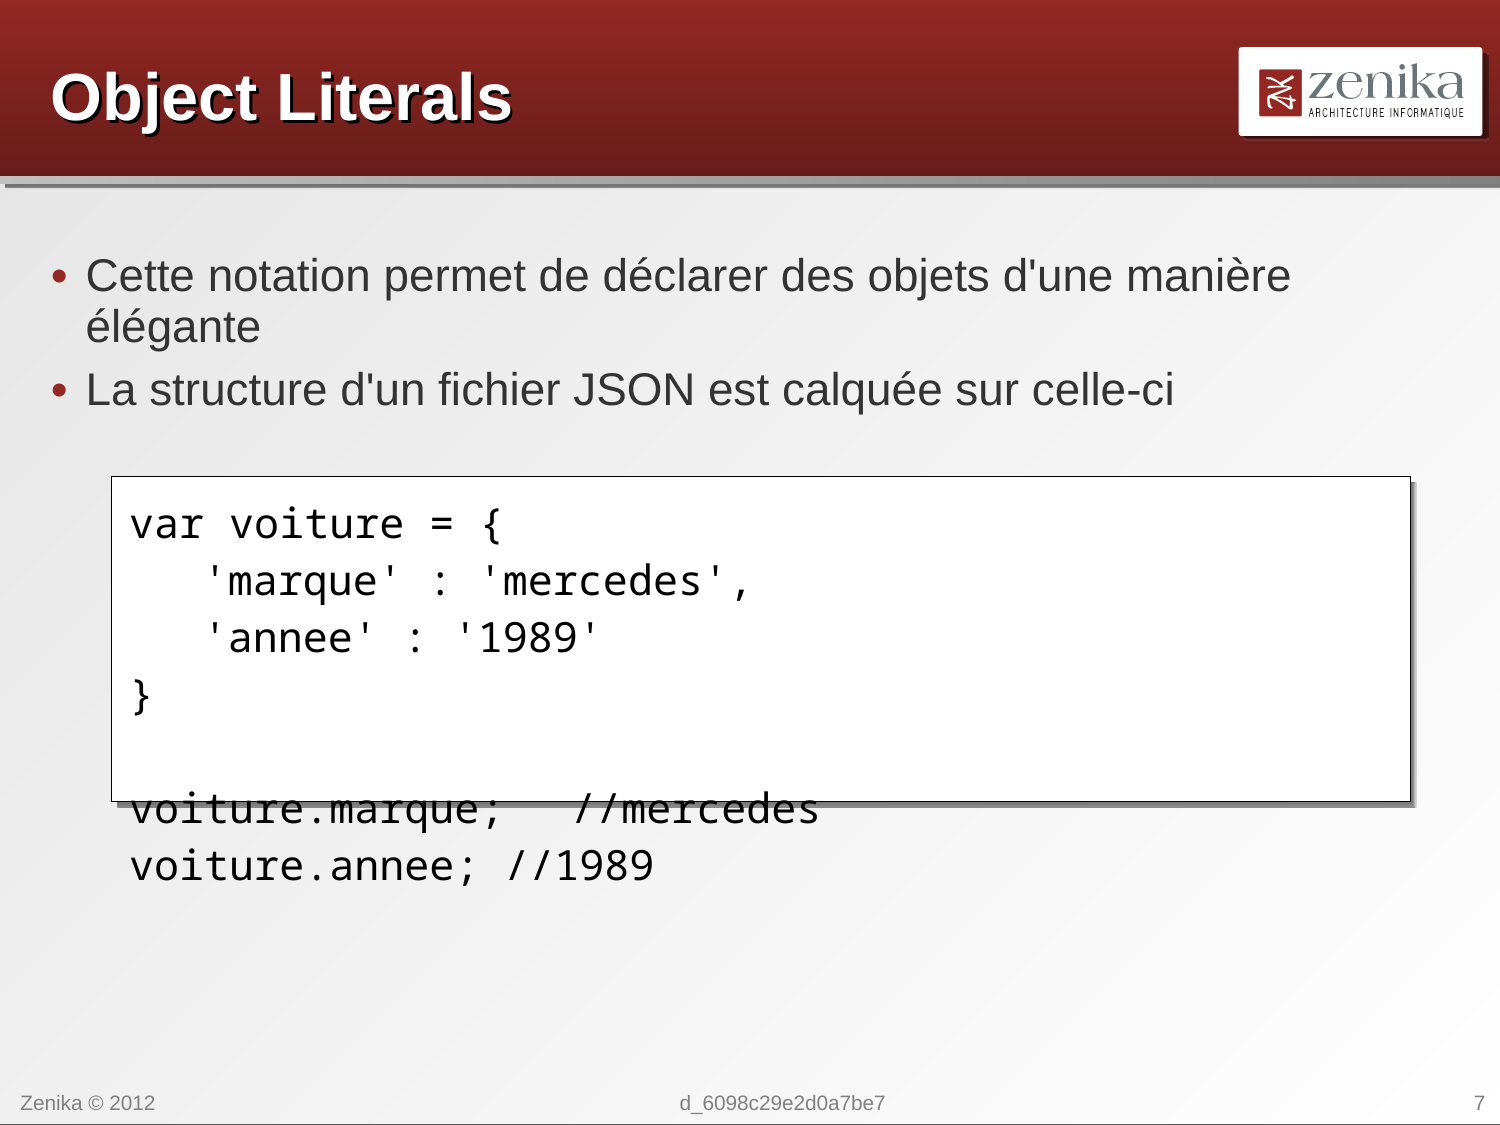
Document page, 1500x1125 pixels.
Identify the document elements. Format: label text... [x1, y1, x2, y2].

text_box var voiture = { 'marque' : 'mercedes', 'annee' : '1989' } voiture.marque; //mercedes voiture.annee; //1989 [111, 476, 1411, 802]
picture [1257, 58, 1464, 125]
list Cette notation permet de déclarer des objets d'une manière élégante La structure d'un fichier JSON est calquée sur celle-ci [50, 249, 1435, 1079]
title Object Literals [50, 15, 1206, 180]
